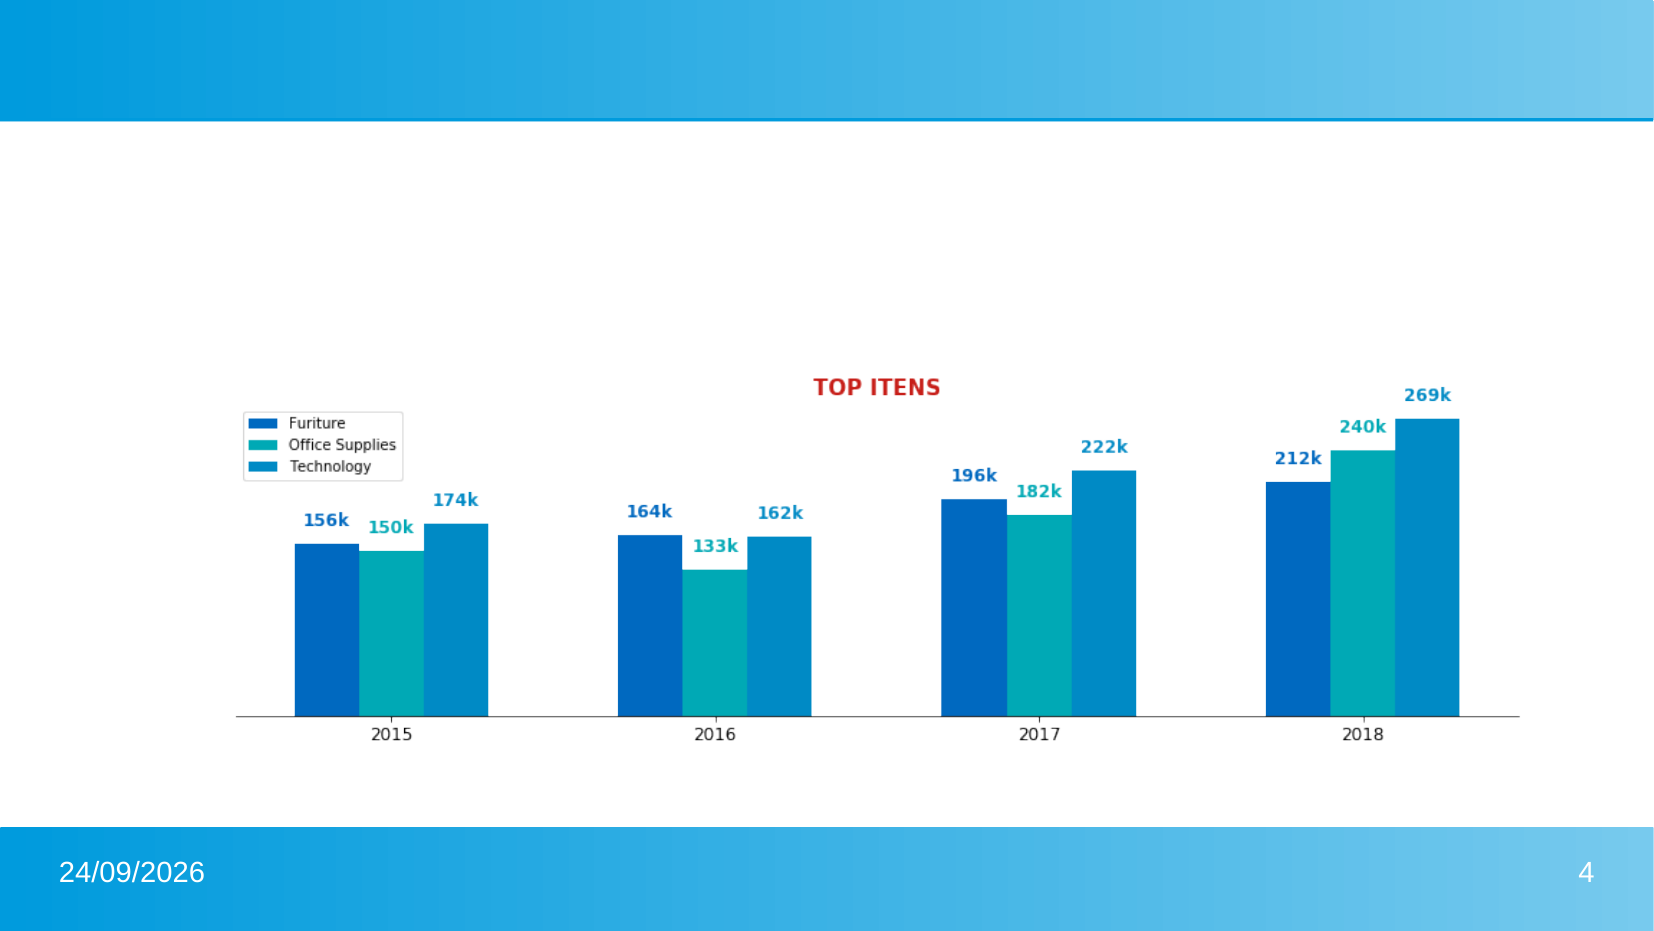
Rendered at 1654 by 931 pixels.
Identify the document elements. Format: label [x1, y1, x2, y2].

picture [29, 354, 1654, 768]
